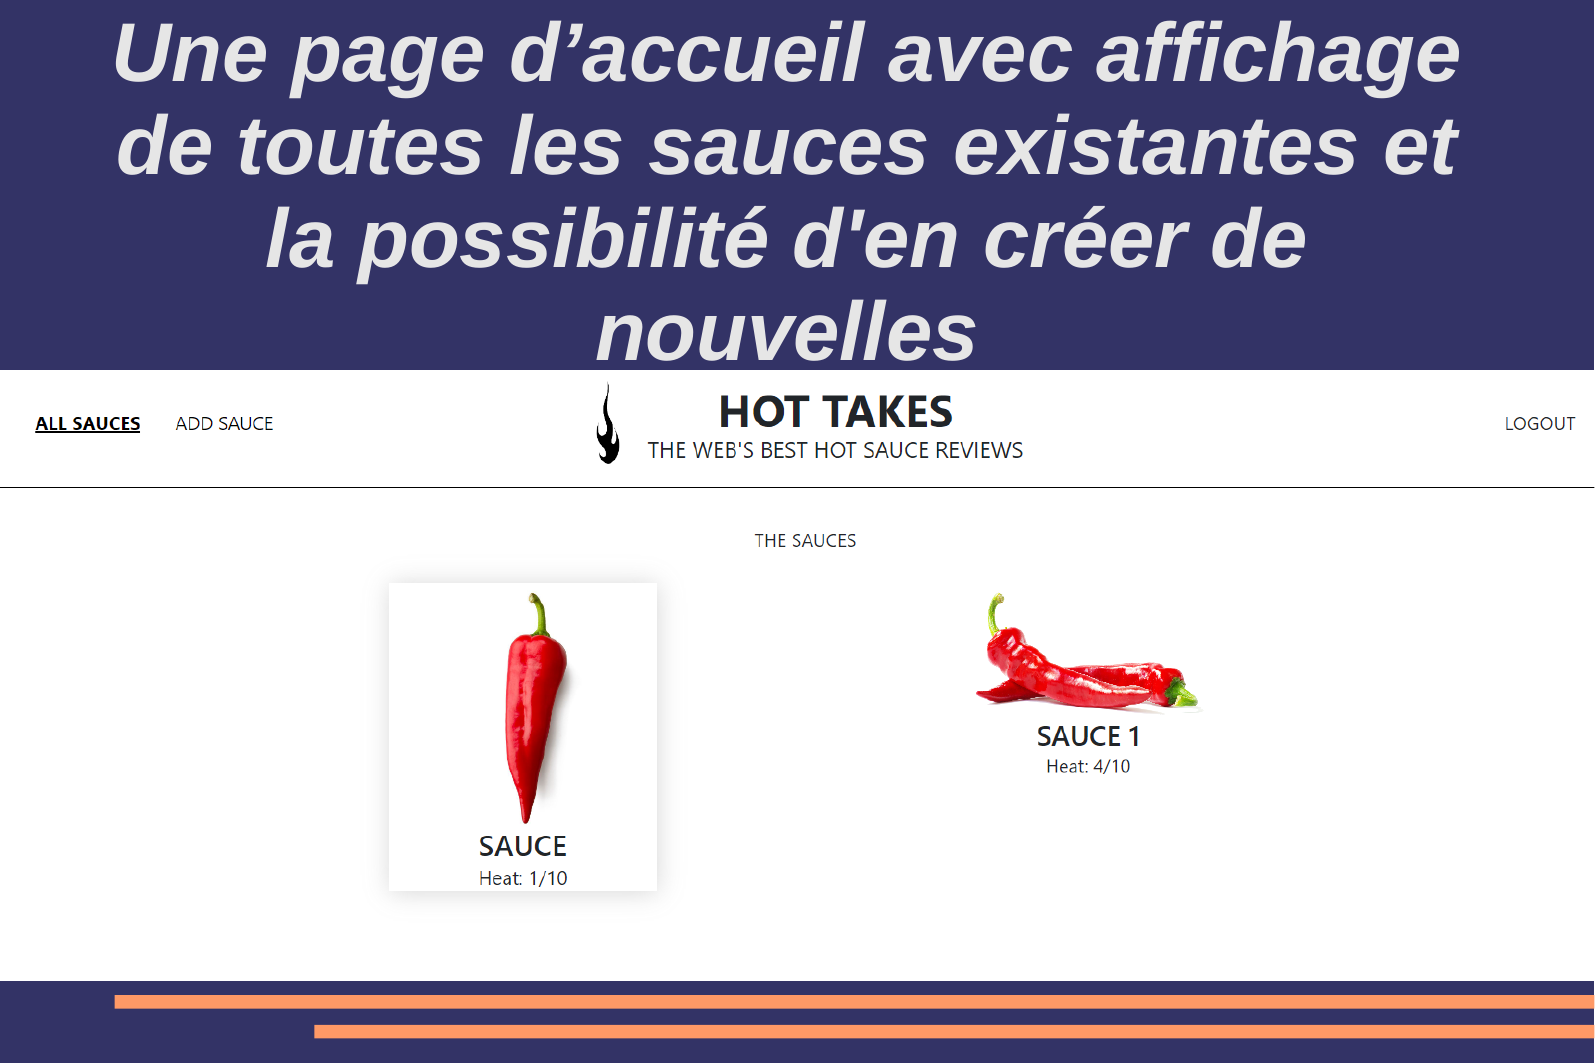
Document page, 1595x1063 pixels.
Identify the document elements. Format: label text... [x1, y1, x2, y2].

picture [0, 370, 1595, 981]
title Une page d’accueil avec affichage de toutes les sauces existantes et la possibilité d'en créer de nouvelles [106, 5, 1468, 370]
